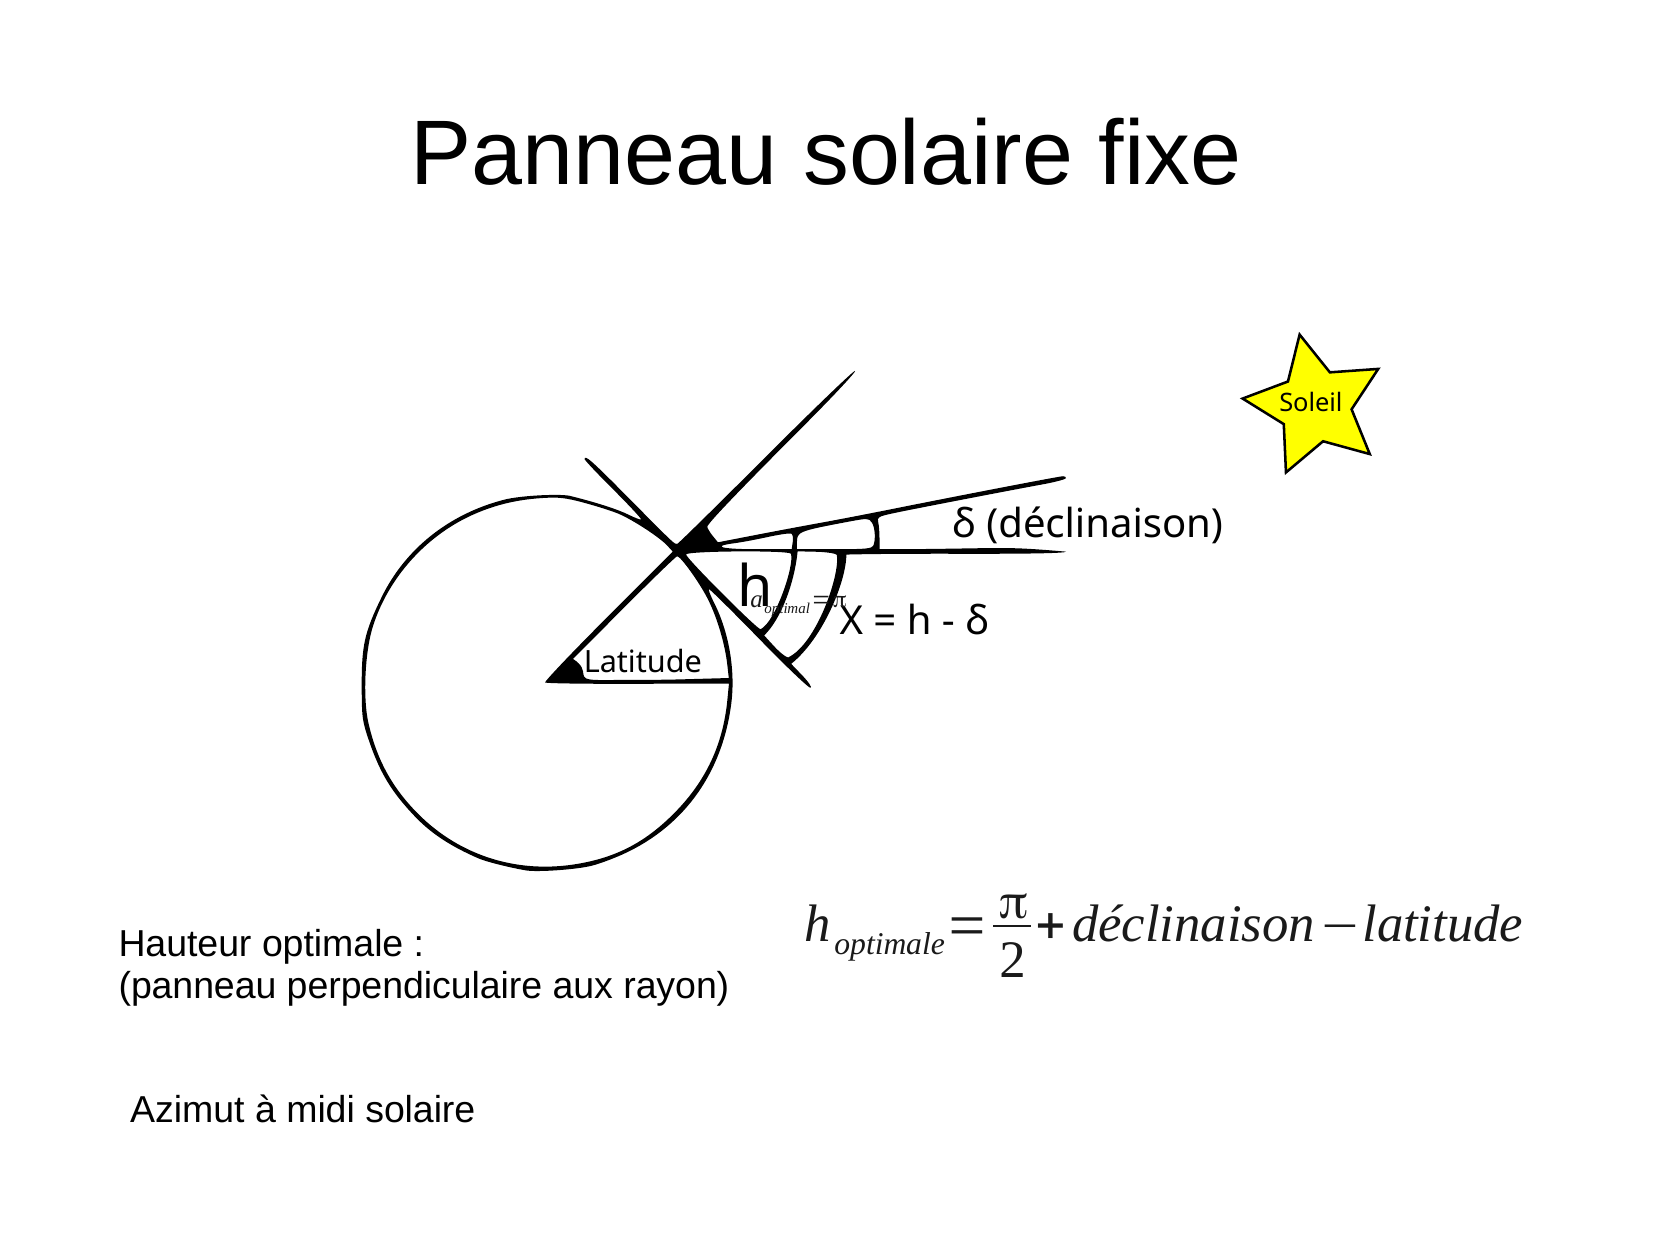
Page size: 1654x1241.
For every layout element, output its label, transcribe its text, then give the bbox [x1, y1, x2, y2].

text_box Azimut à midi solaire [115, 1080, 491, 1138]
title Panneau solaire fixe [82, 49, 1571, 257]
chart [744, 585, 854, 618]
chart [791, 891, 1540, 989]
text_box Hauteur optimale : (panneau perpendiculaire aux rayon) [103, 915, 745, 1015]
picture [336, 307, 1406, 896]
